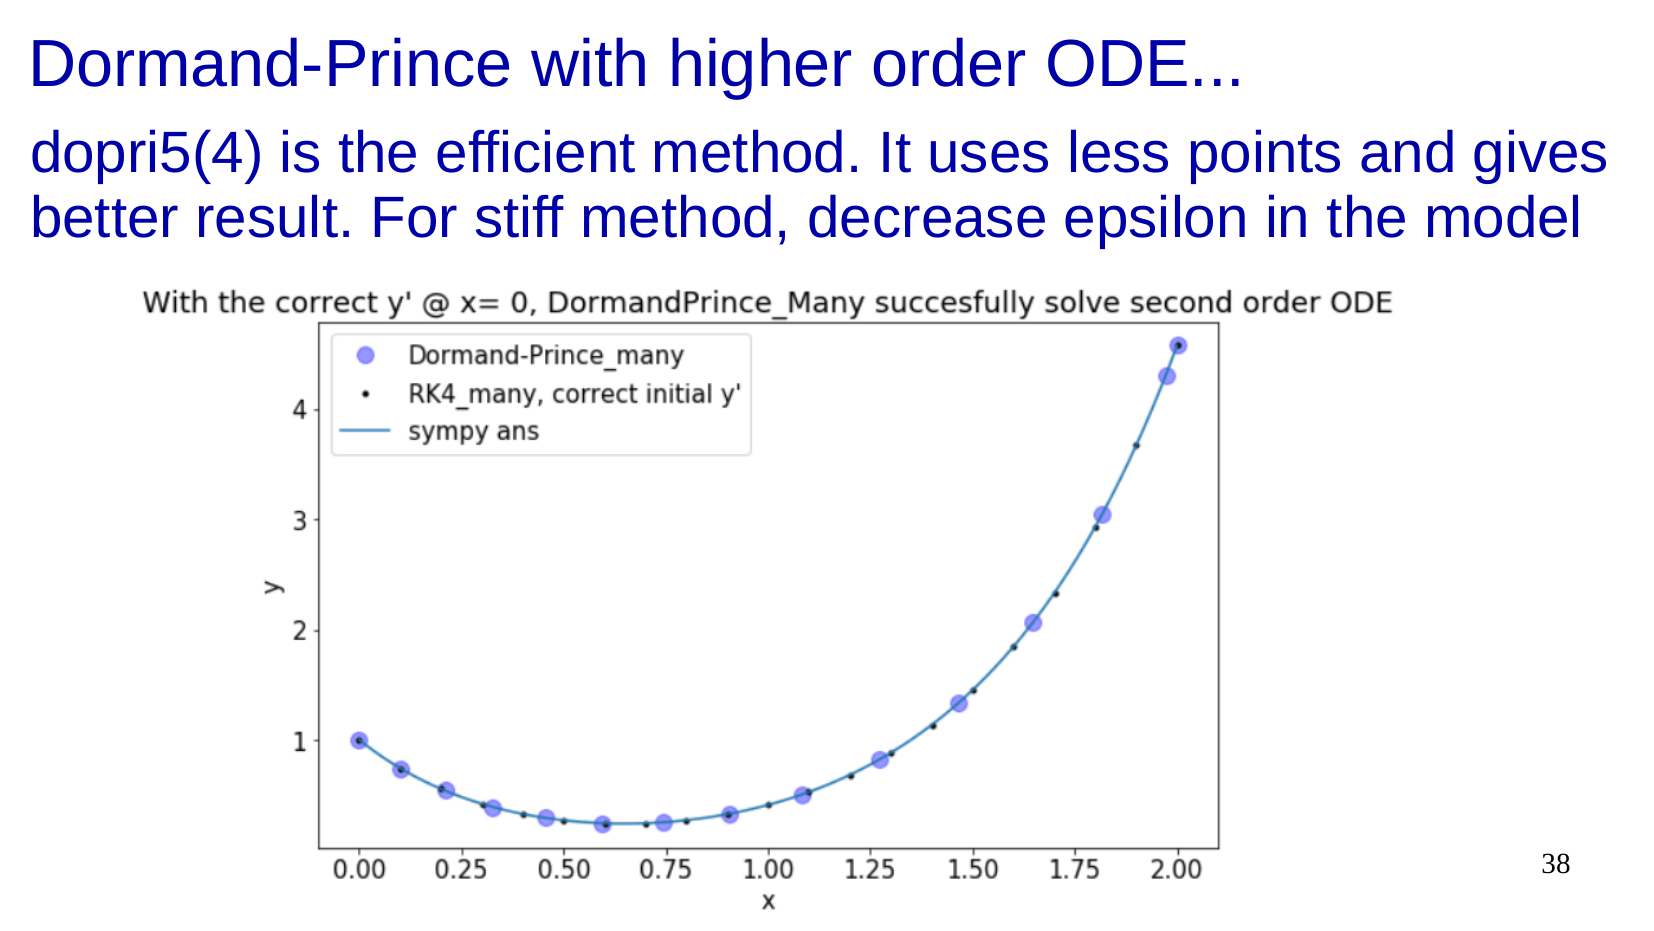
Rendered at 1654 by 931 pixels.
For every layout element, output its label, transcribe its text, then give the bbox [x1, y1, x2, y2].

title Dormand-Prince with higher order ODE... [28, 21, 1626, 106]
picture [135, 280, 1396, 916]
list dopri5(4) is the efficient method. It uses less points and gives better result. For stiff method, decrease epsilon in the model [30, 120, 1645, 916]
